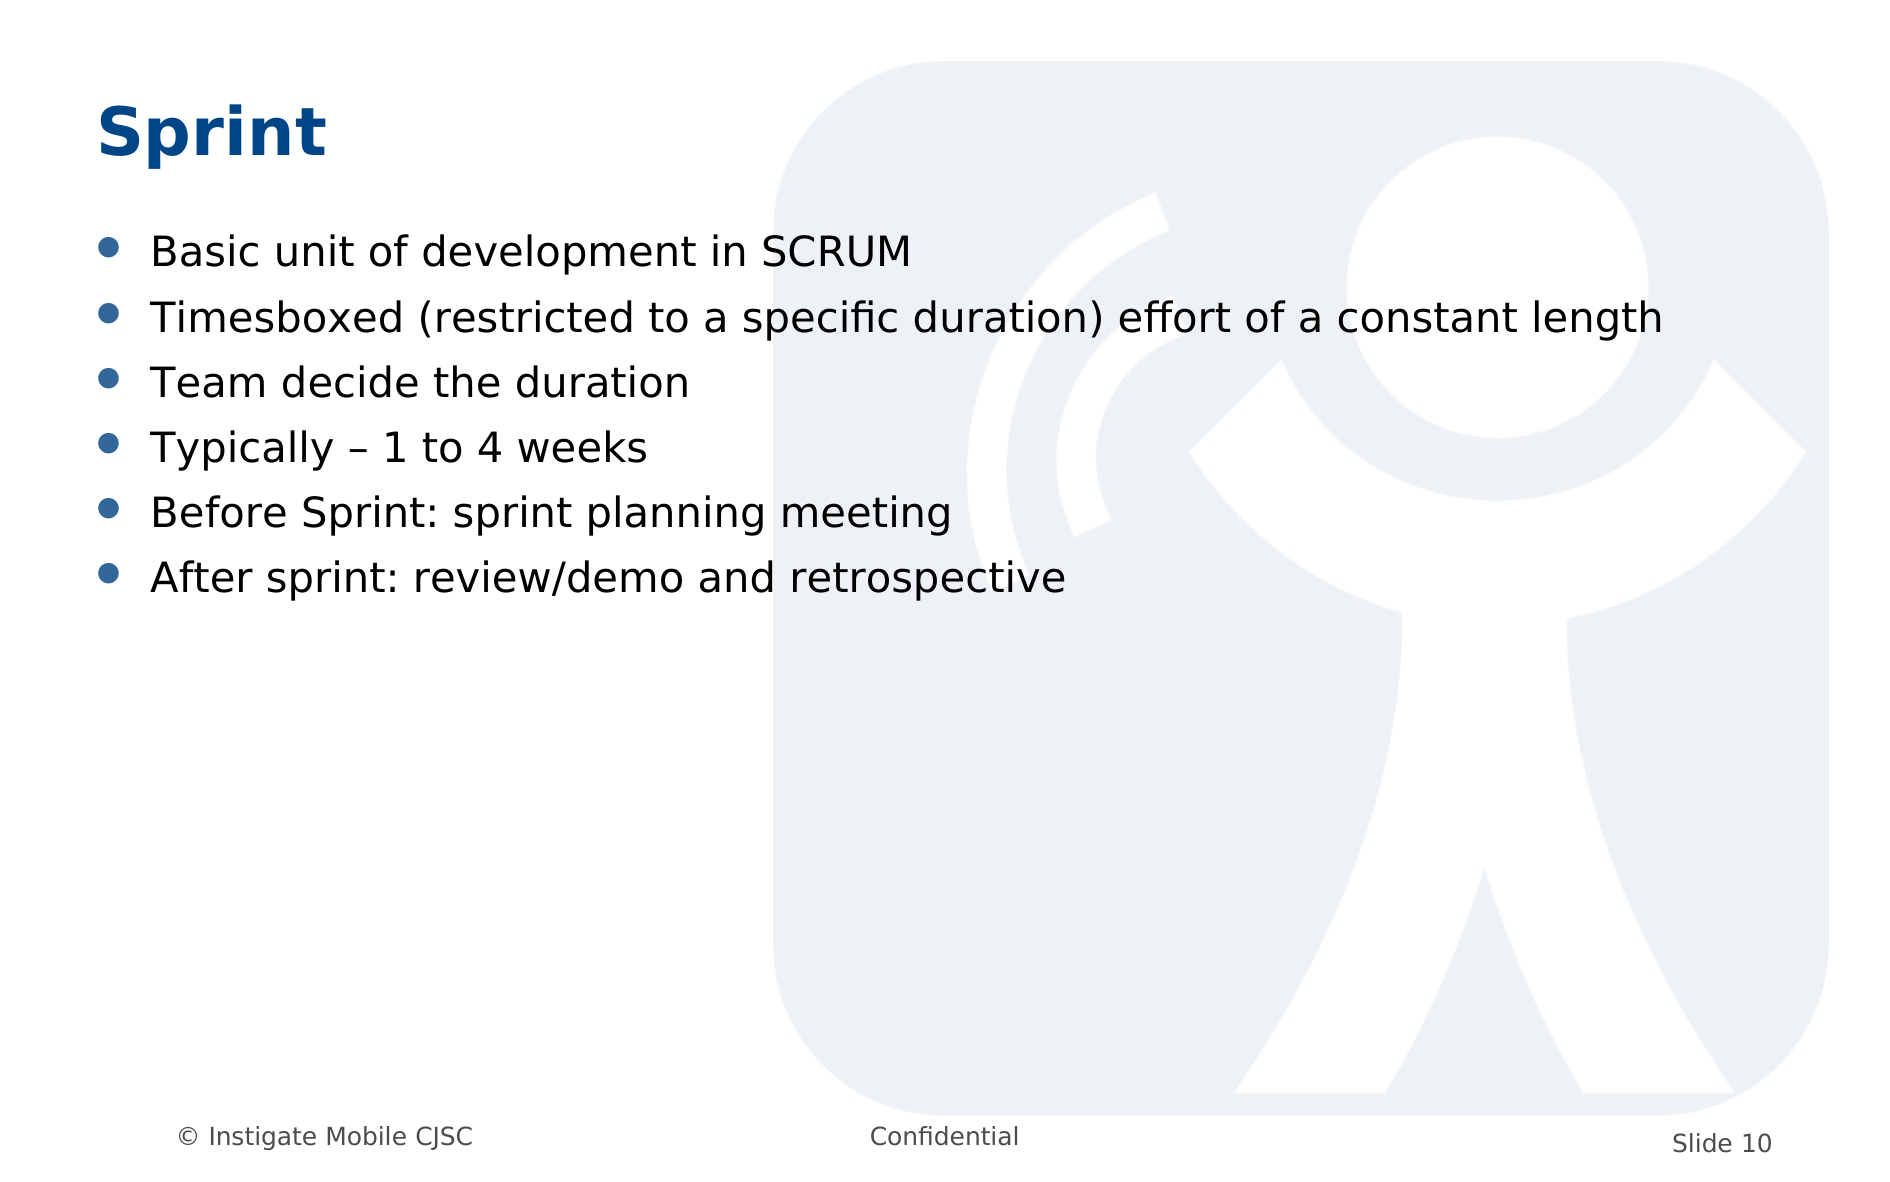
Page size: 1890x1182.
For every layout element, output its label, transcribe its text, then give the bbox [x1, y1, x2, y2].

title Sprint [96, 47, 1794, 217]
list Basic unit of development in SCRUM Timesboxed (restricted to a specific duration) effort of a constant length Team decide the duration Typically – 1 to 4 weeks Before Sprint: sprint planning meeting After sprint: review/demo and retrospective [95, 228, 1795, 914]
